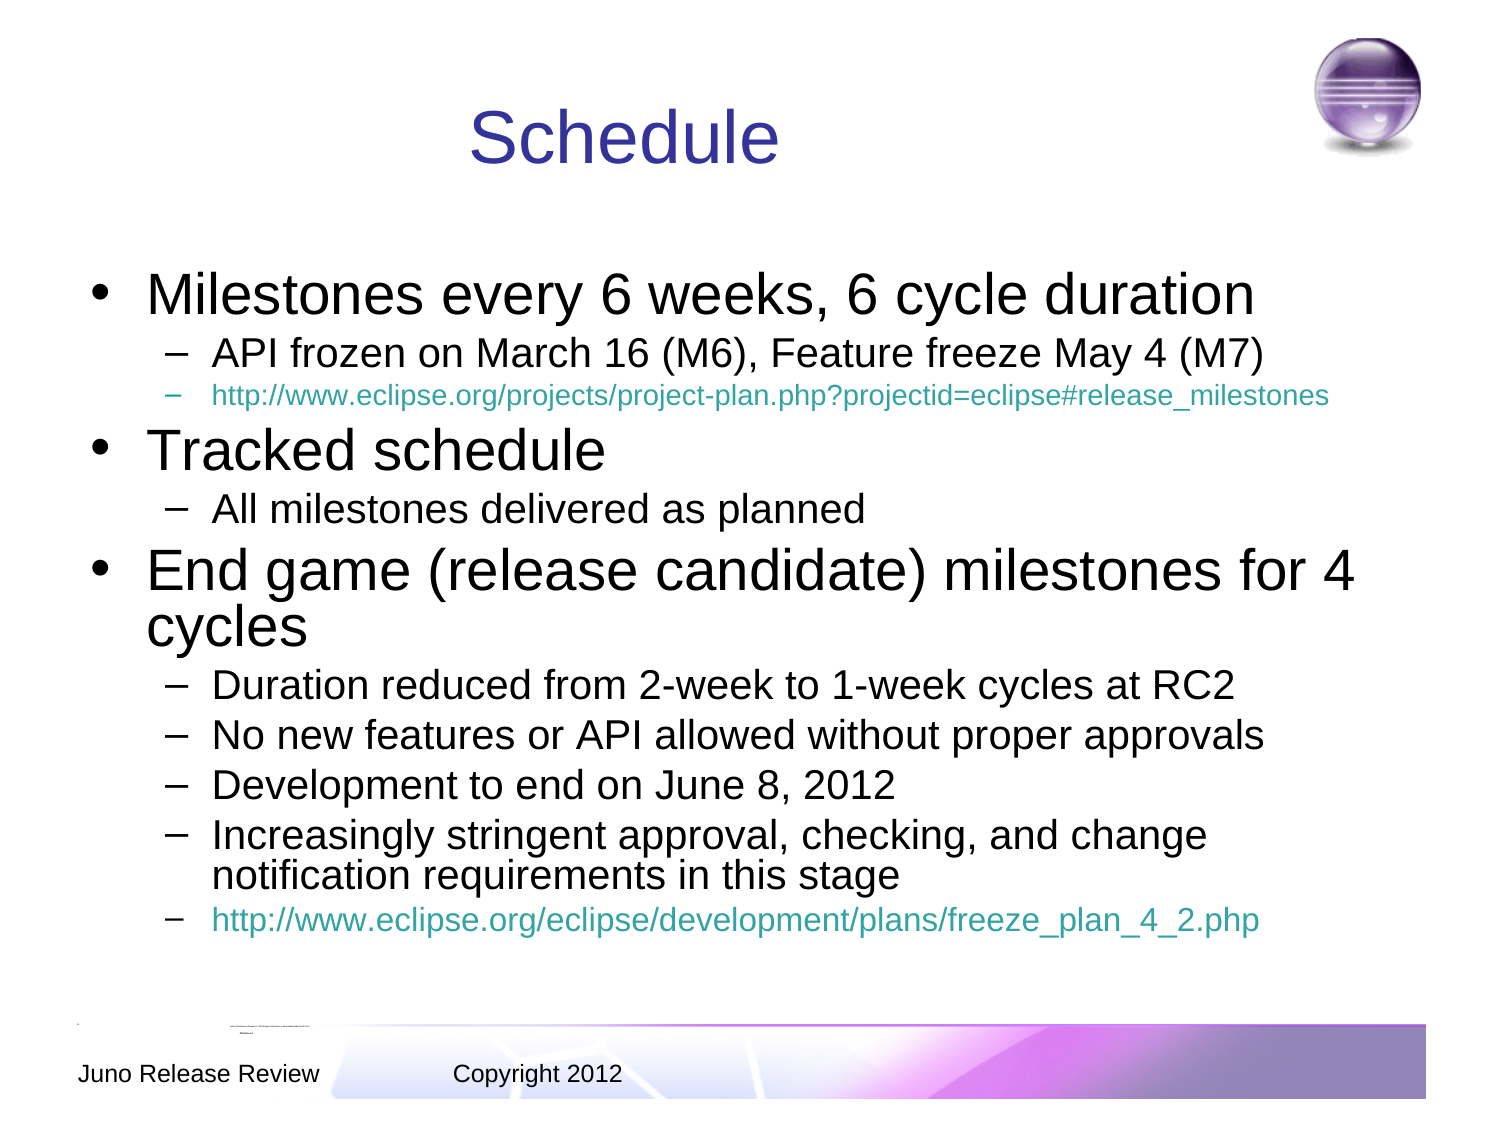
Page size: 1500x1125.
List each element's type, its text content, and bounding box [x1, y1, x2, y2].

picture [1307, 37, 1426, 157]
picture [225, 1024, 1426, 1099]
title Schedule [74, 45, 1176, 233]
list Milestones every 6 weeks, 6 cycle duration API frozen on March 16 (M6), Feature freeze May 4 (M7) http://www.eclipse.org/projects/project-plan.php?projectid=eclipse#release_milestones Tracked schedule All milestones delivered as planned End game (release candidate) milestones for 4 cycles Duration reduced from 2-week to 1-week cycles at RC2 No new features or API allowed without proper approvals Development to end on June 8, 2012 Increasingly stringent approval, checking, and change notification requirements in this stage http://www.eclipse.org/eclipse/development/plans/freeze_plan_4_2.php [75, 262, 1426, 1006]
